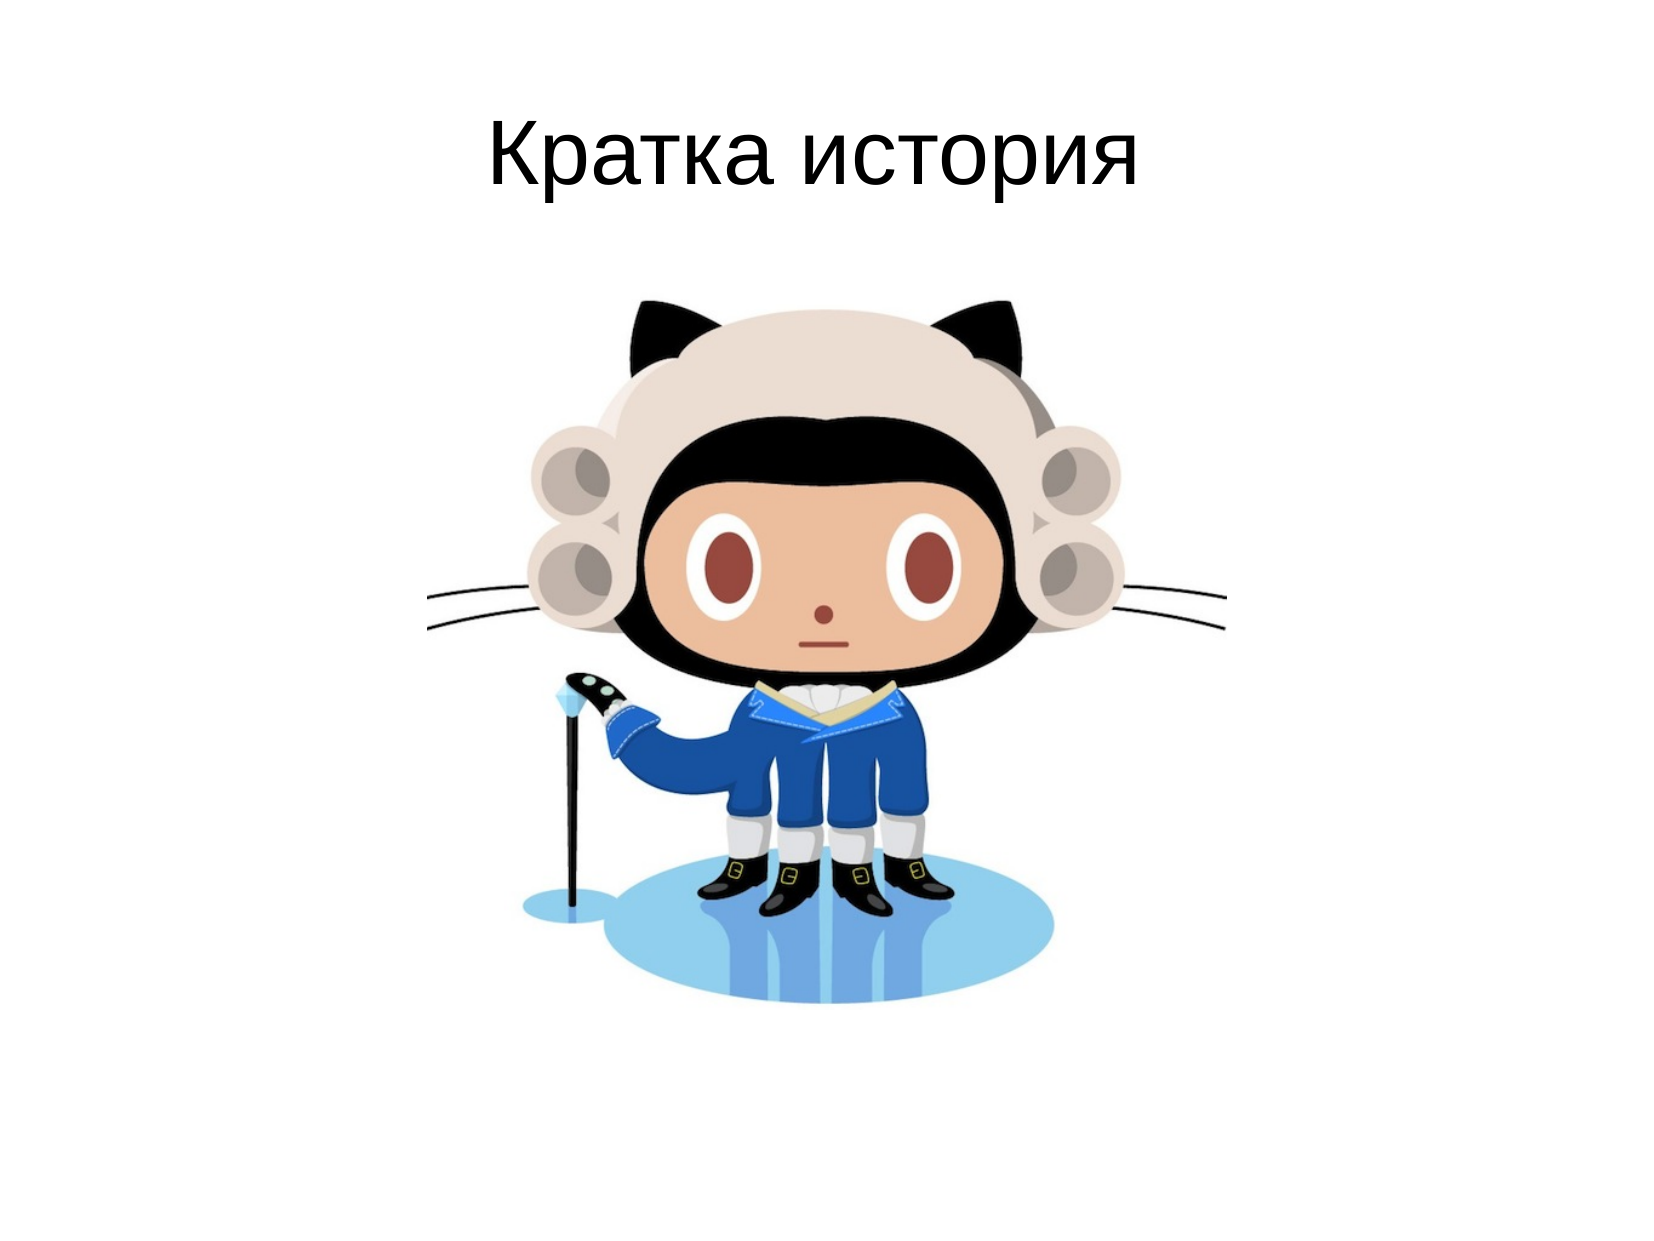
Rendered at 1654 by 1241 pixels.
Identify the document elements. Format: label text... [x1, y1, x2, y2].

picture [427, 290, 1227, 1010]
title Кратка история [82, 49, 1571, 257]
